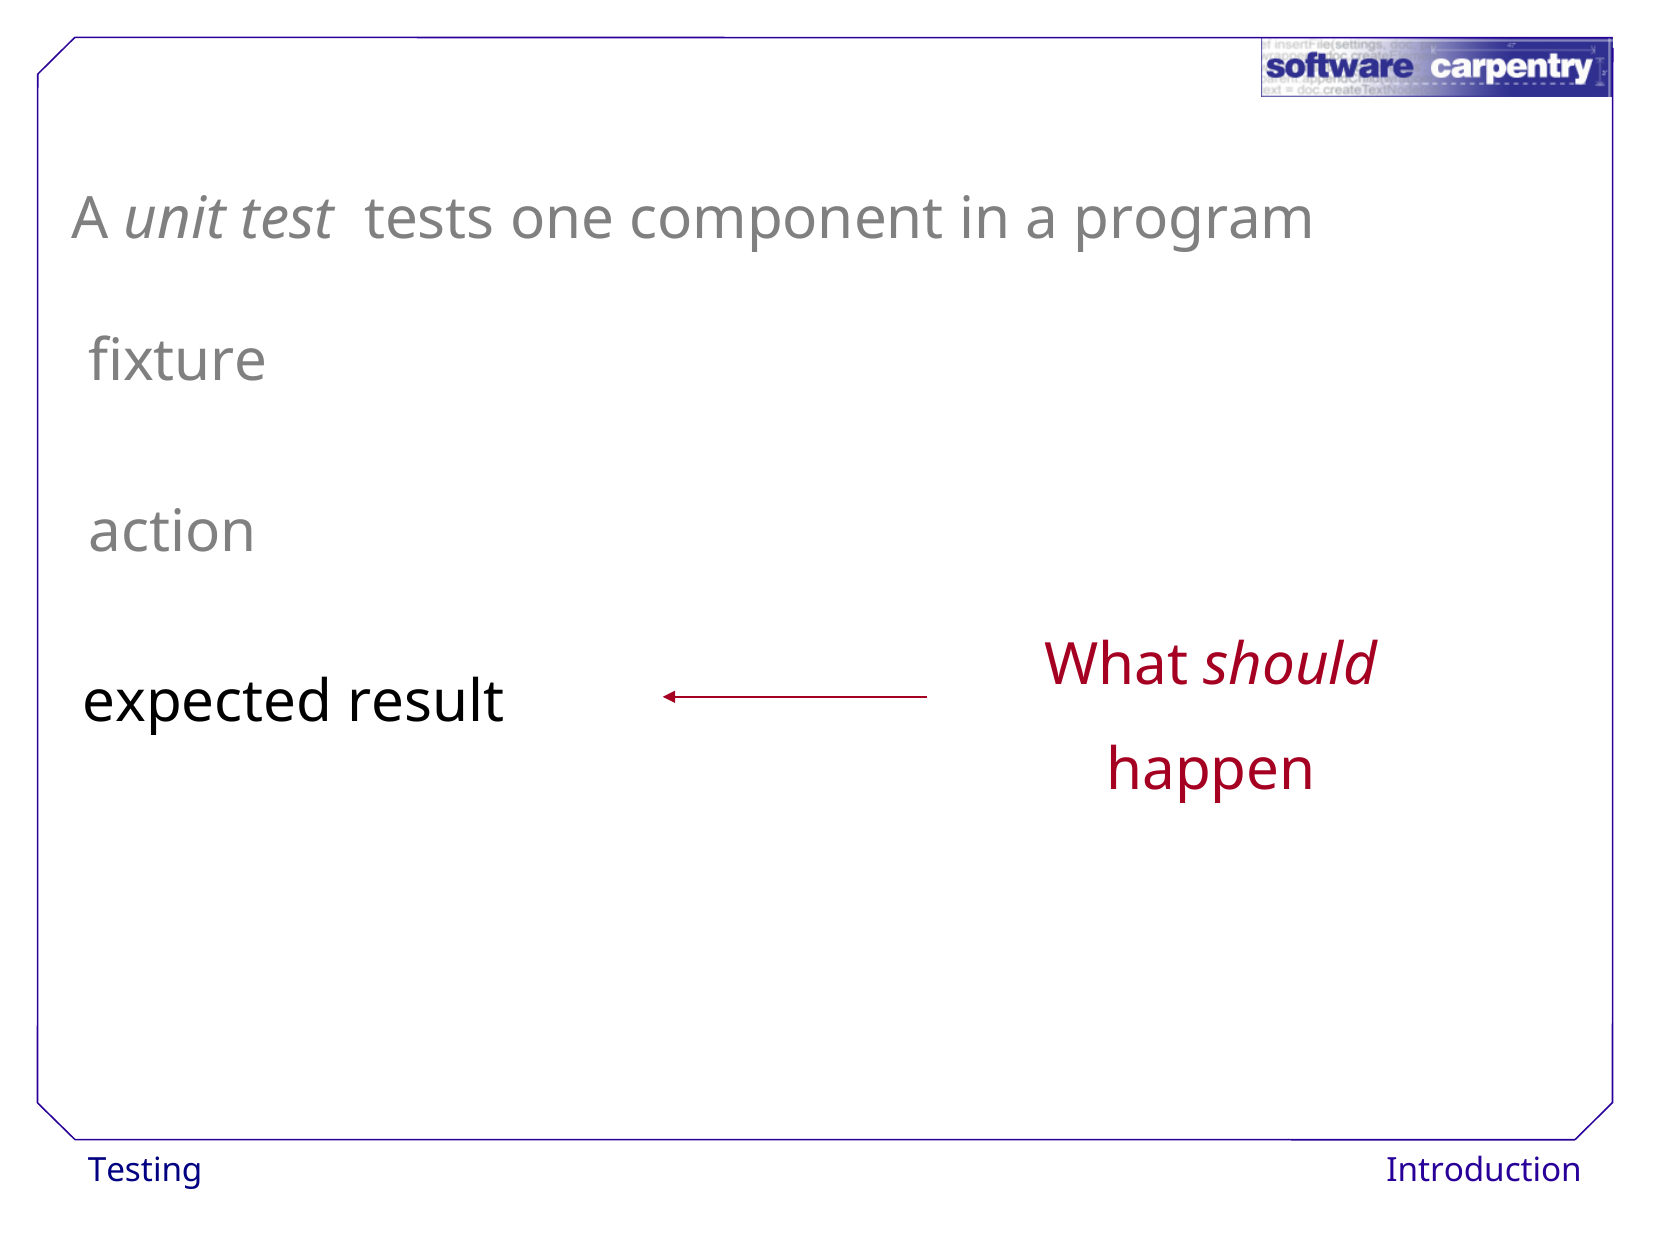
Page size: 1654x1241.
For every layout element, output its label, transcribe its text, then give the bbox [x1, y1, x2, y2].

text_box What should happen [954, 583, 1468, 809]
picture [1261, 39, 1613, 97]
text_box expected result [67, 620, 670, 741]
text_box A unit test tests one component in a program [56, 138, 1481, 259]
text_box fixture [73, 279, 433, 401]
text_box action [73, 450, 422, 571]
